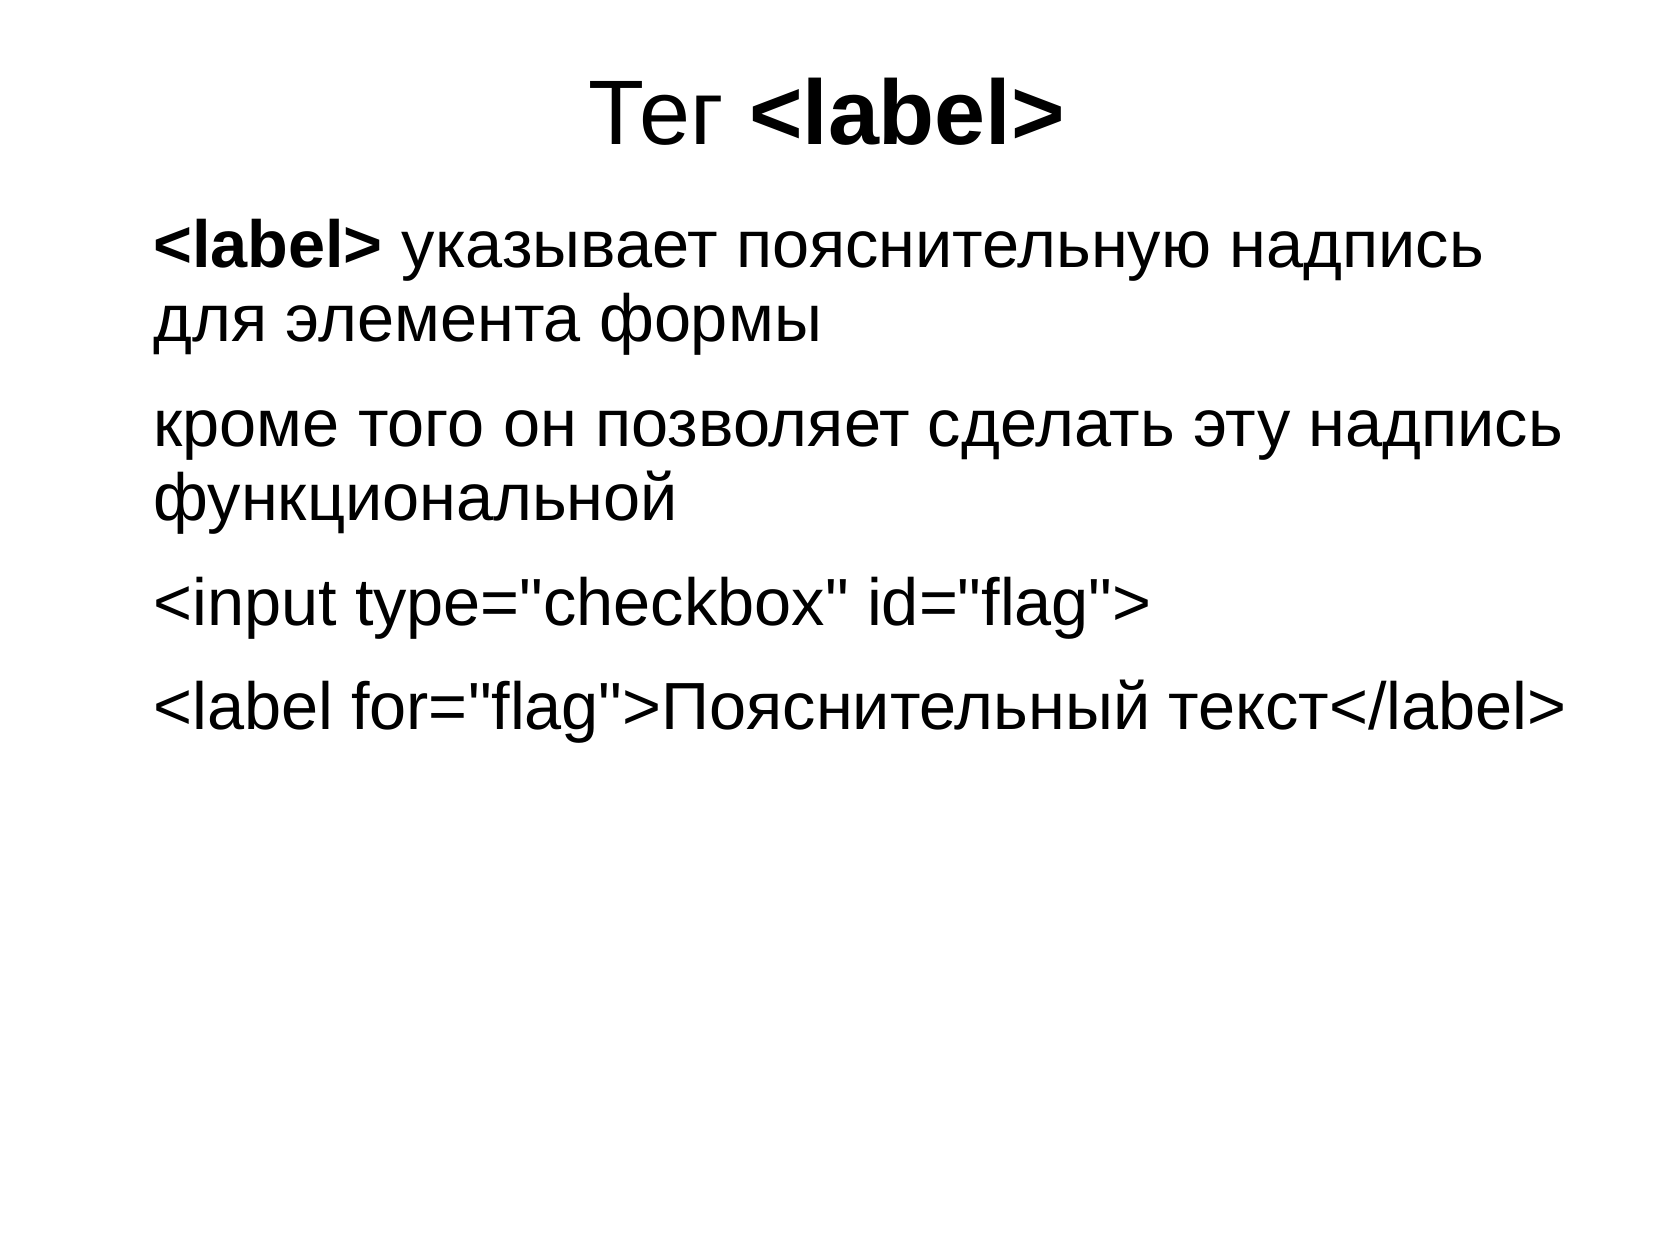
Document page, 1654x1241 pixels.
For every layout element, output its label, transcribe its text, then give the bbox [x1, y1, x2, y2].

title Тег <label> [82, 49, 1571, 178]
list <label> указывает пояснительную надпись для элемента формы кроме того он позволяет сделать эту надпись функциональной <input type="checkbox" id="flag"> <label for="flag">Пояснительный текст</label> [82, 206, 1571, 1109]
